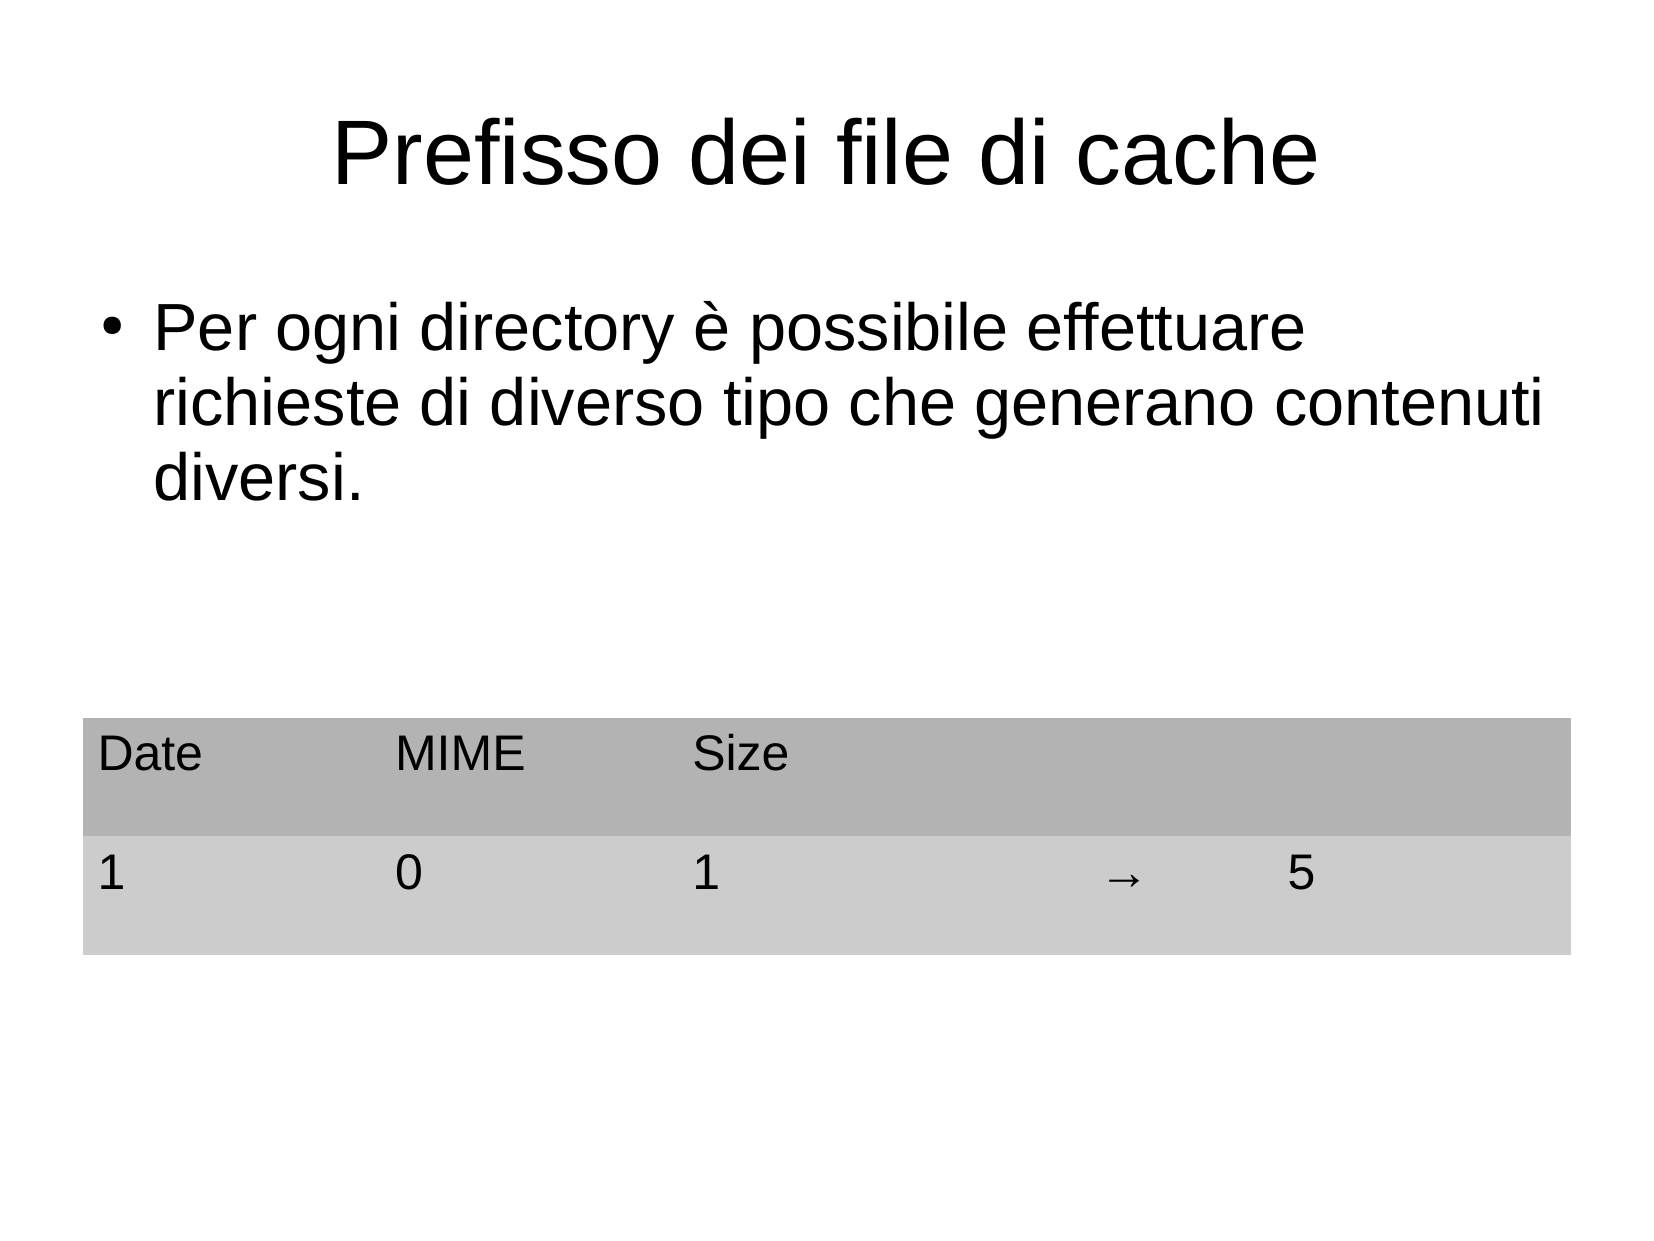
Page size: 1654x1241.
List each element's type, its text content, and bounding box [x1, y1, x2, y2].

title Prefisso dei file di cache [82, 49, 1571, 257]
table_header MIME [380, 718, 678, 836]
table_cell 1 [83, 836, 380, 955]
table_header [1273, 718, 1571, 836]
table_cell 0 [380, 836, 678, 955]
table_header Size [678, 718, 975, 836]
table_header [975, 718, 1273, 836]
table_header Date [83, 718, 380, 836]
table_cell → [975, 836, 1273, 955]
list Per ogni directory è possibile effettuare richieste di diverso tipo che generano contenuti diversi. [82, 290, 1571, 681]
table_cell 5 [1273, 836, 1571, 955]
table_cell 1 [678, 836, 975, 955]
